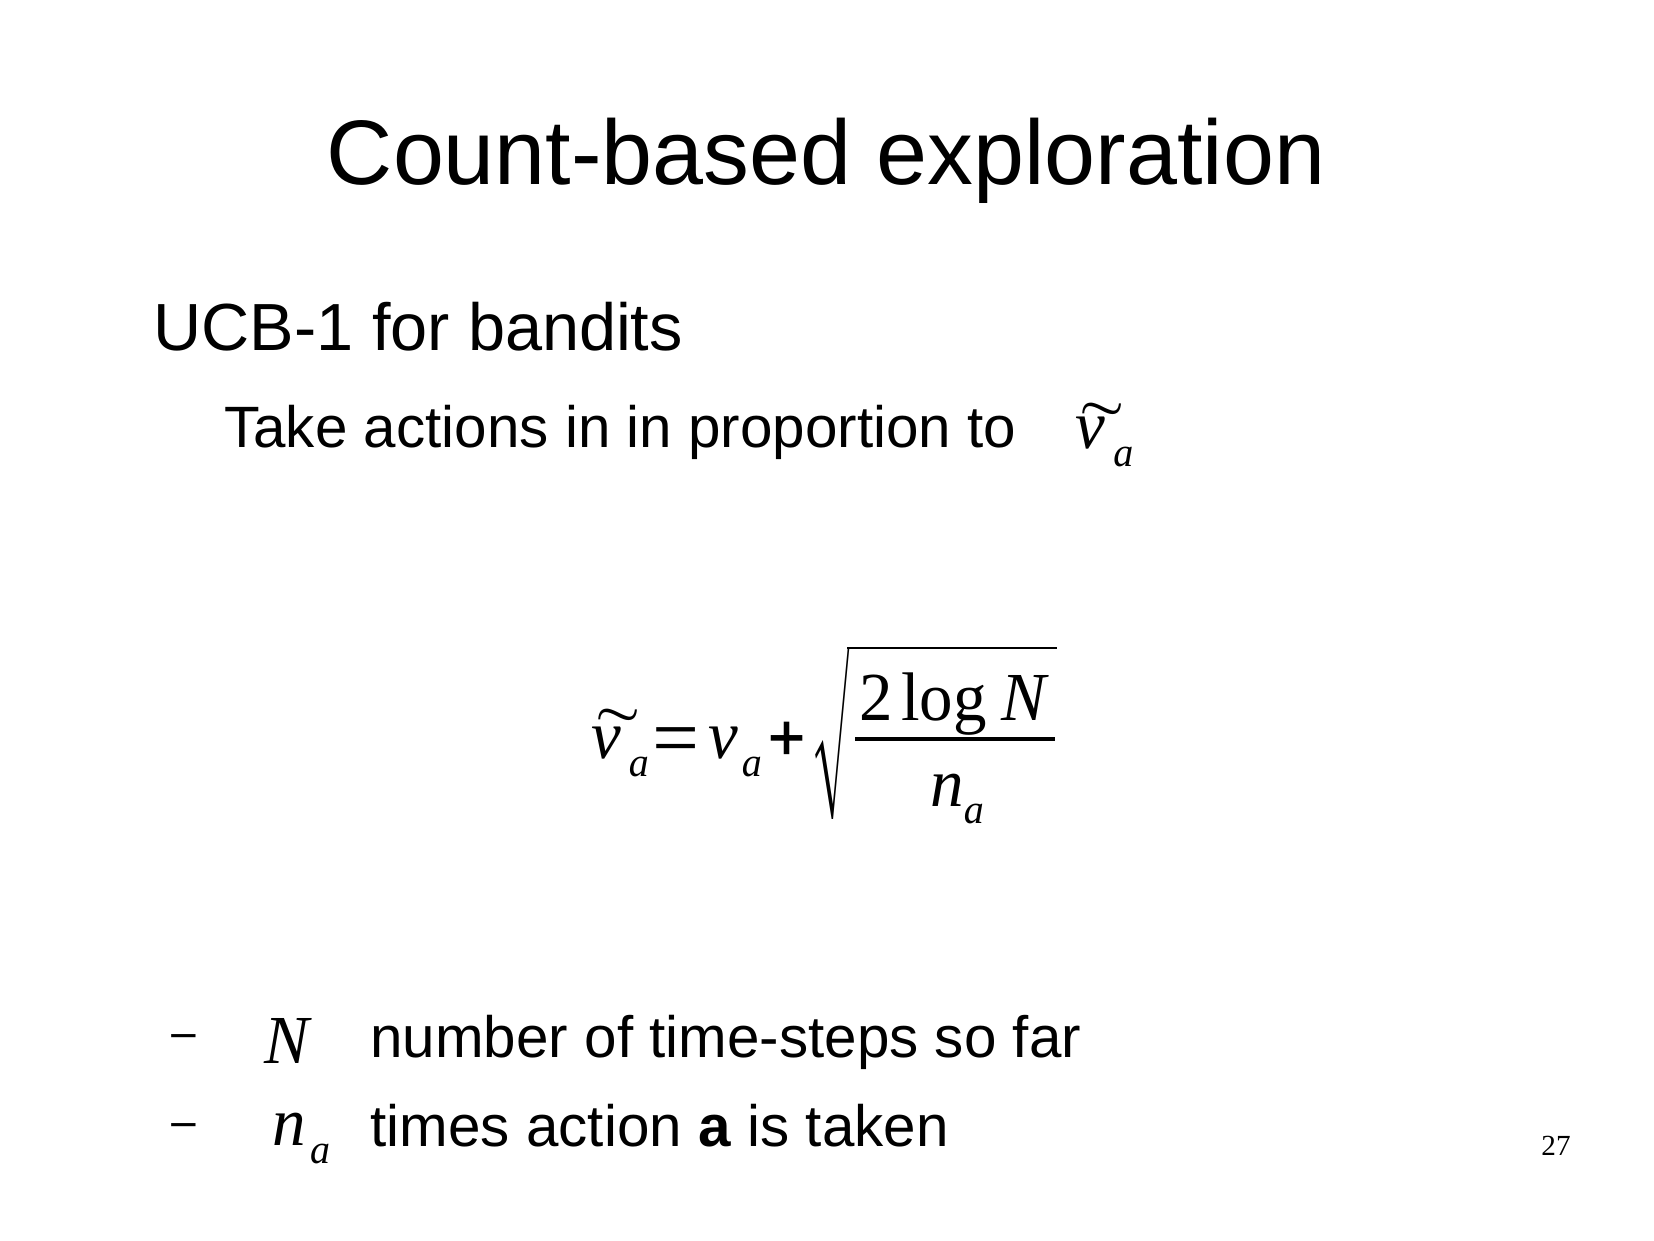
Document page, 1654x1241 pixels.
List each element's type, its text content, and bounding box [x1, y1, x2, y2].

list UCB-1 for bandits Take actions in in proportion to number of time-steps so far times action a is taken [82, 290, 1571, 1241]
chart [255, 1085, 345, 1174]
chart [243, 1002, 332, 1081]
chart [574, 642, 1076, 833]
chart [1058, 388, 1149, 477]
title Count-based exploration [82, 49, 1571, 257]
